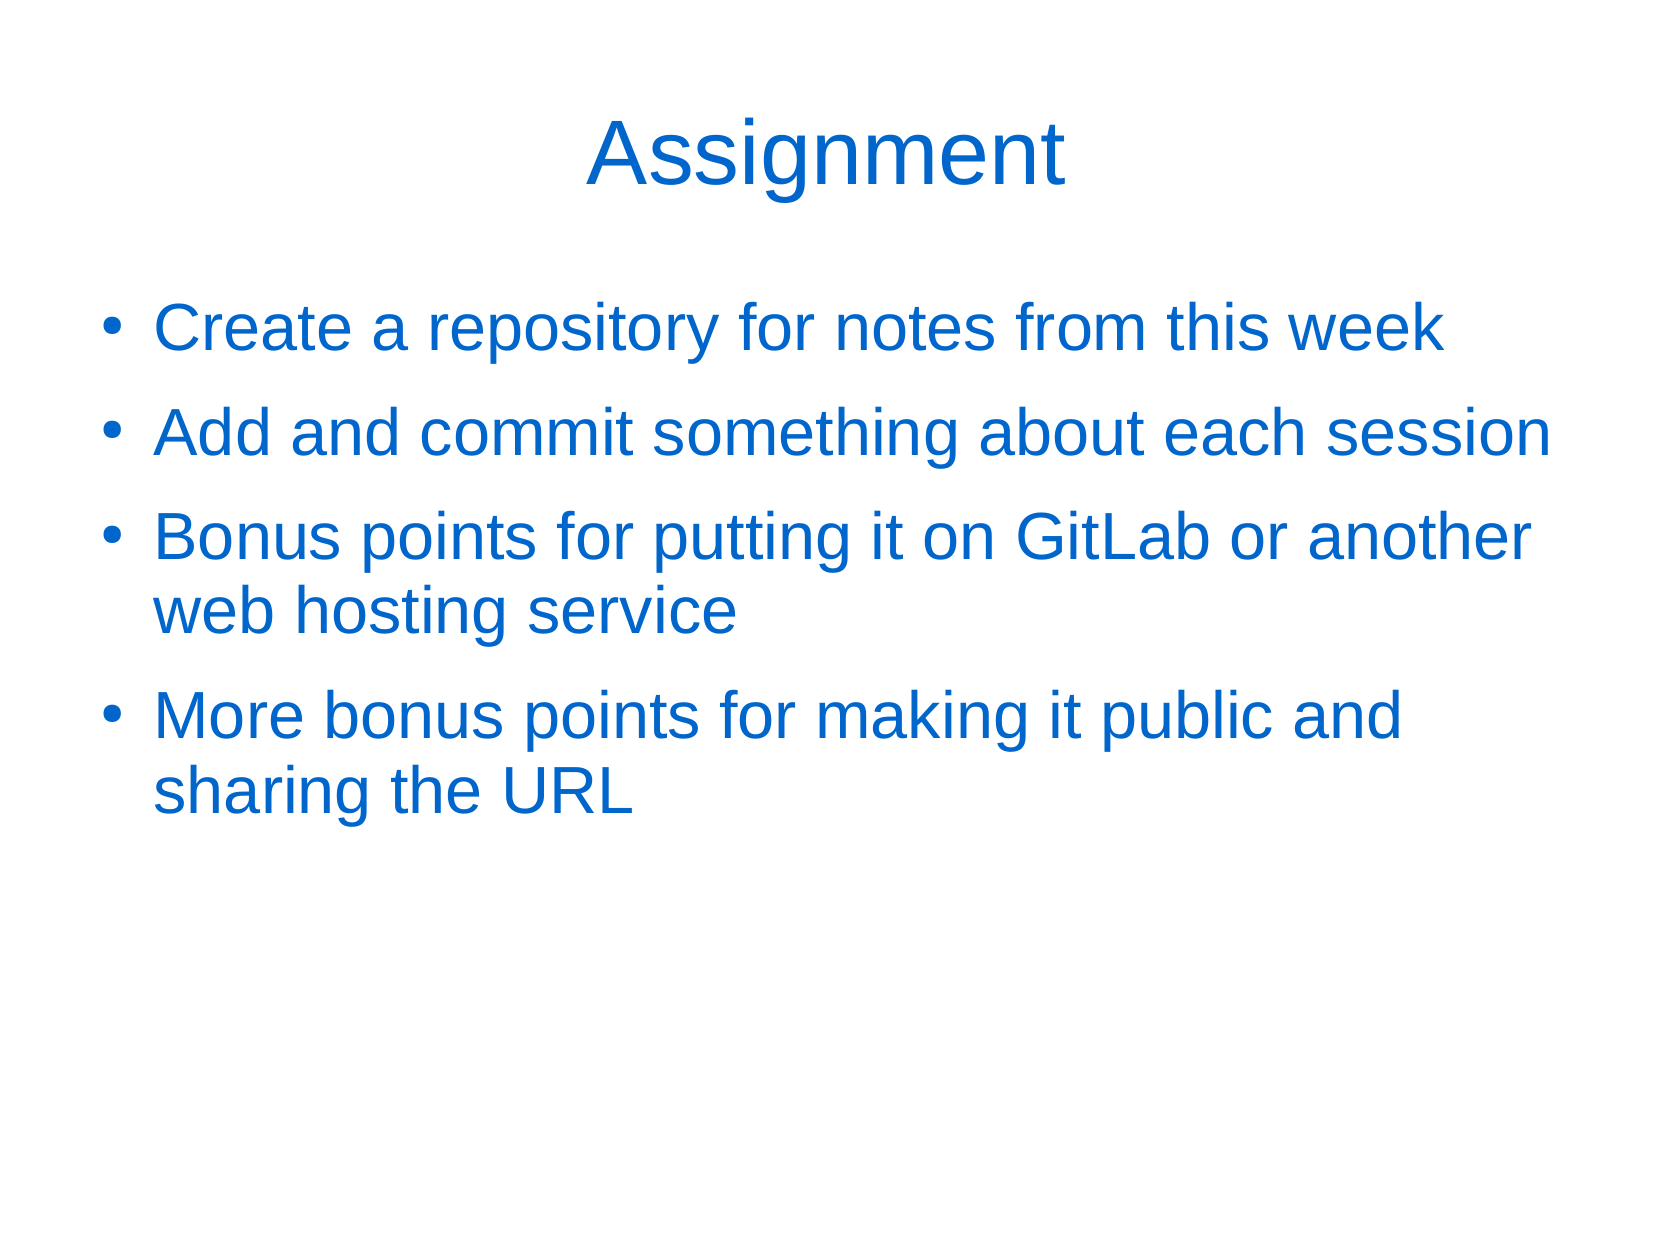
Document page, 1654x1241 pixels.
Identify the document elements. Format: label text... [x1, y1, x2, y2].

list Create a repository for notes from this week Add and commit something about each session Bonus points for putting it on GitLab or another web hosting service More bonus points for making it public and sharing the URL [82, 290, 1571, 1010]
title Assignment [82, 49, 1571, 257]
